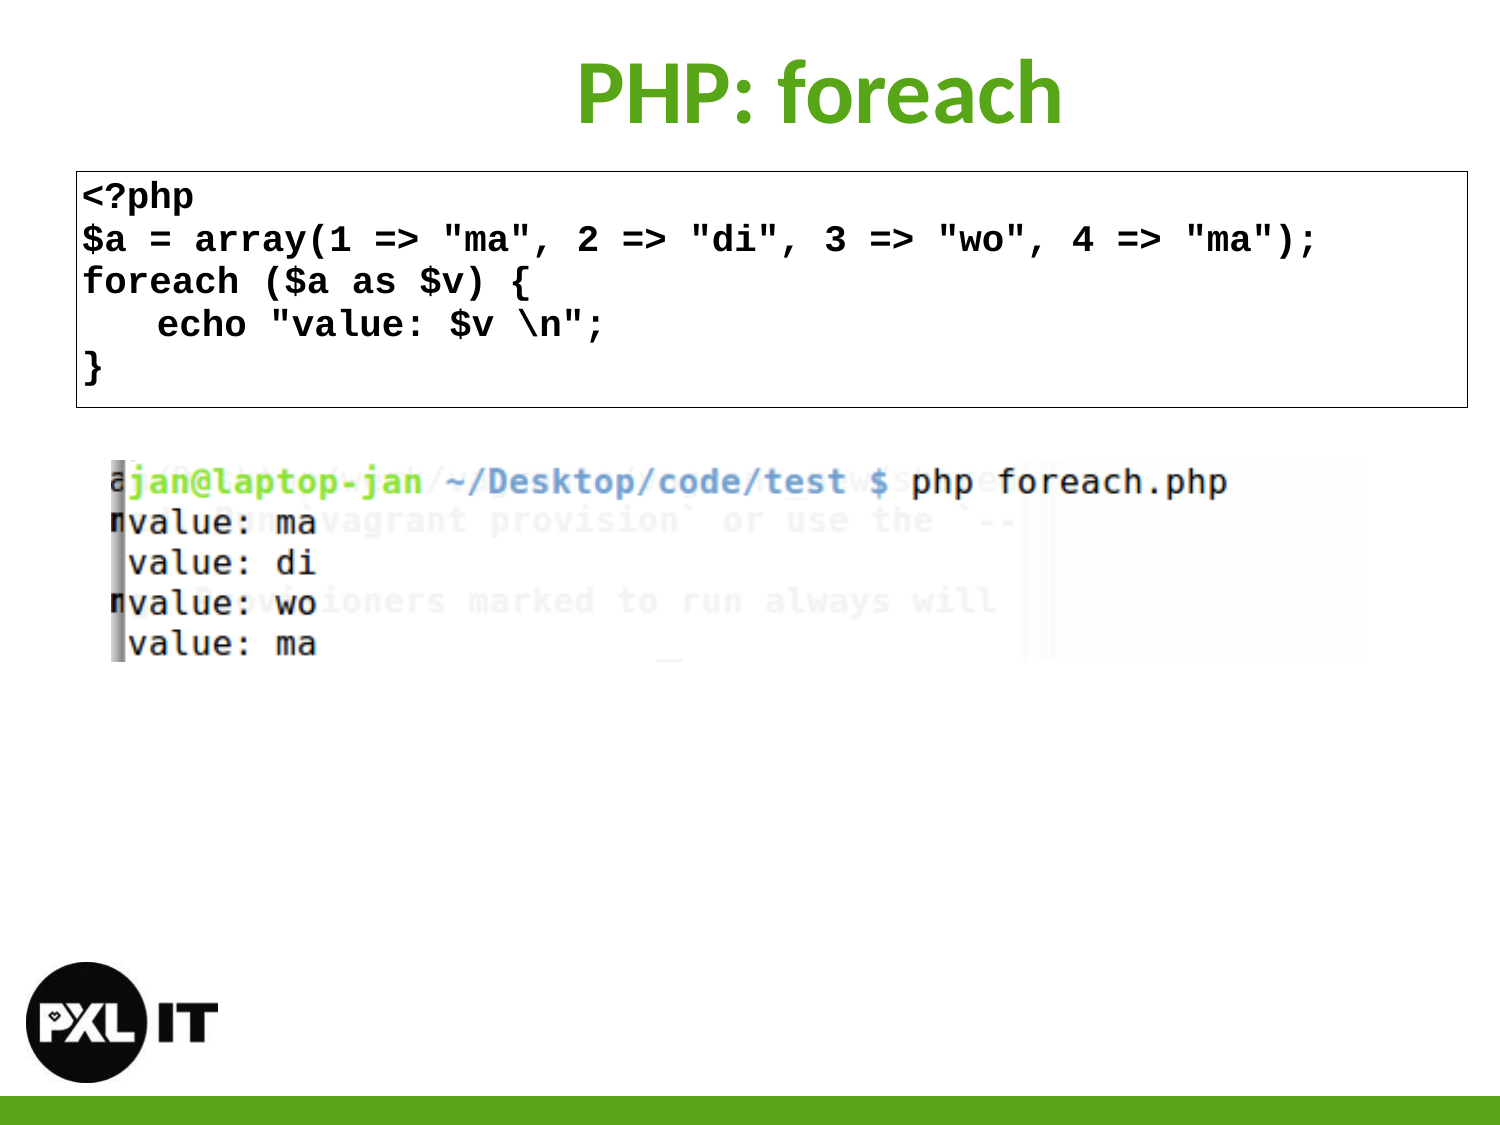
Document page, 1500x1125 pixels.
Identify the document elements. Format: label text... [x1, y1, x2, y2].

text_box PHP: foreach [201, 24, 1440, 151]
picture [111, 460, 1369, 663]
table_header <?php $a = array(1 => "ma", 2 => "di", 3 => "wo", 4 => "ma"); foreach ($a as $v) { echo "value: $v \n"; } [77, 172, 1467, 407]
picture [26, 962, 218, 1083]
